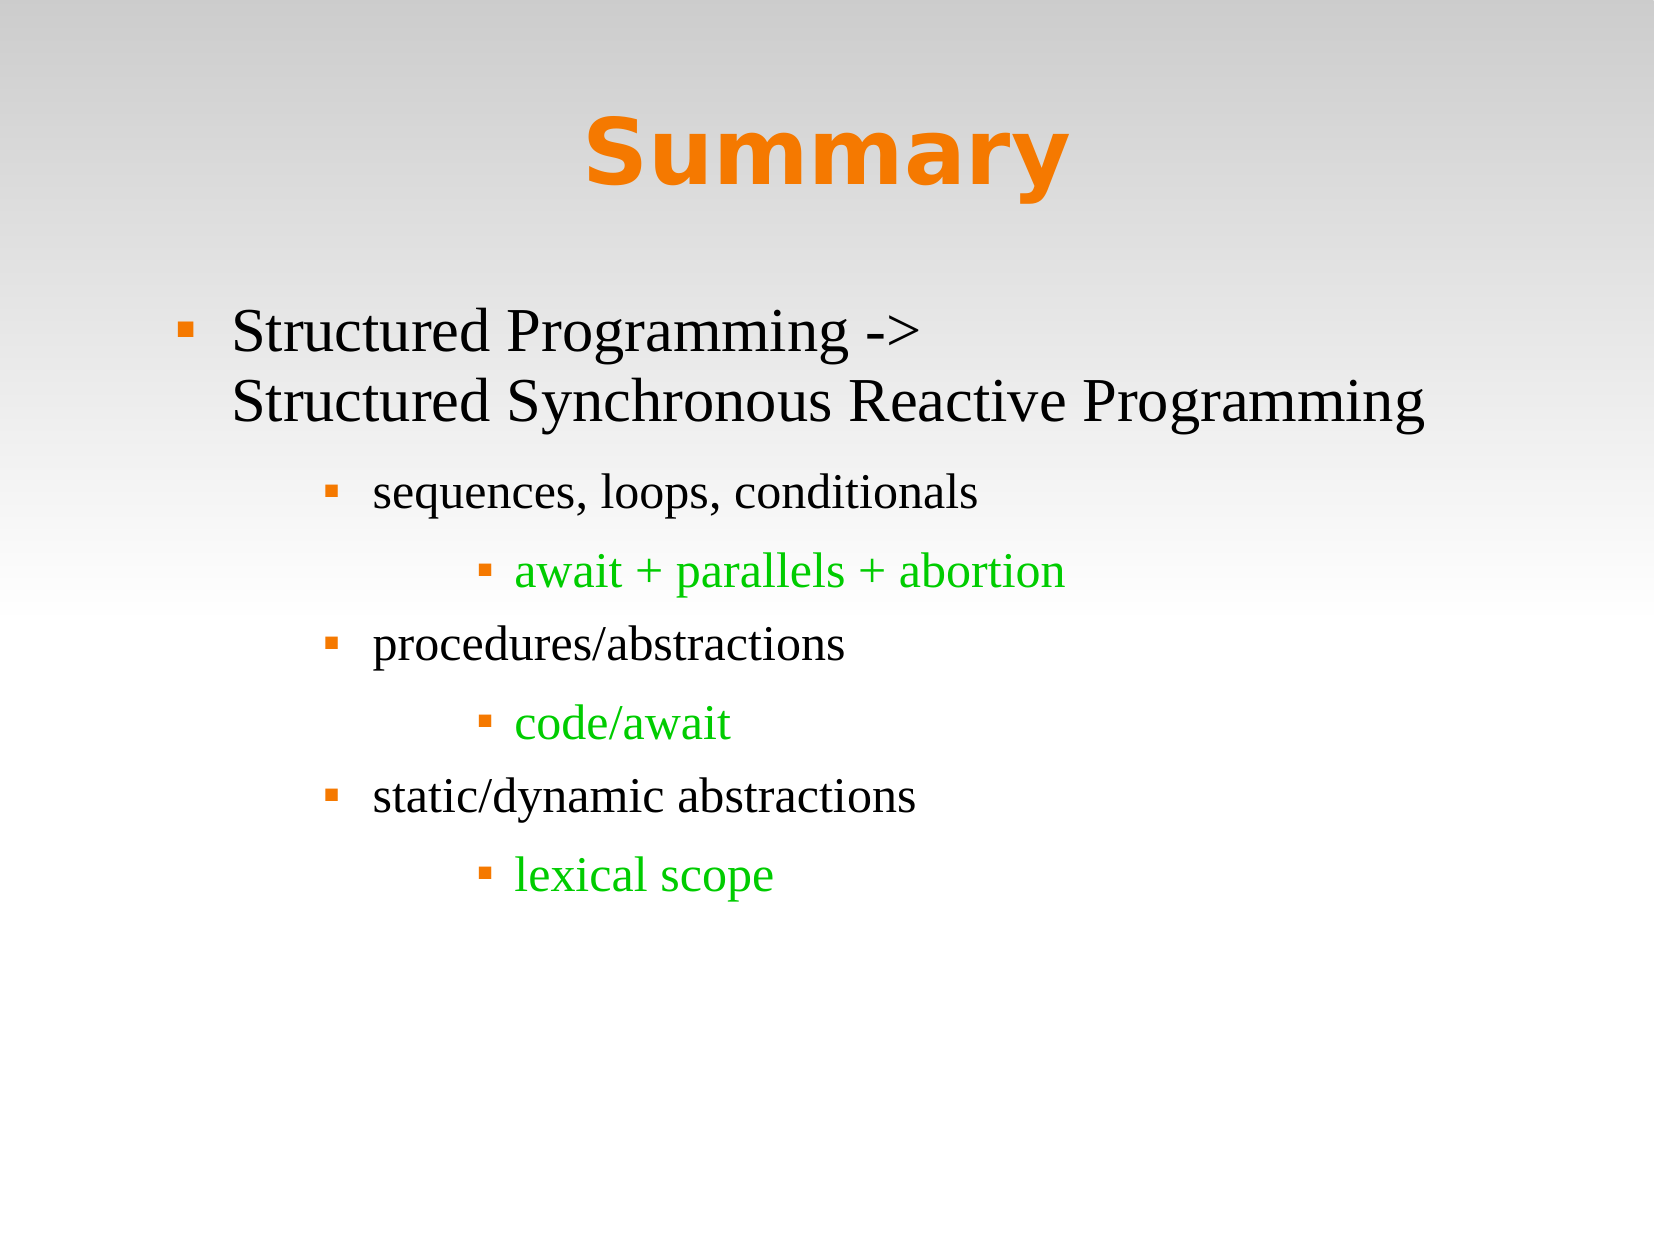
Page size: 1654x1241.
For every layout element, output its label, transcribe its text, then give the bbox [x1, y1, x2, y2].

list Structured Programming -> Structured Synchronous Reactive Programming sequences, loops, conditionals await + parallels + abortion procedures/abstractions code/await static/dynamic abstractions lexical scope [89, 296, 1576, 1115]
title Summary [82, 49, 1571, 257]
